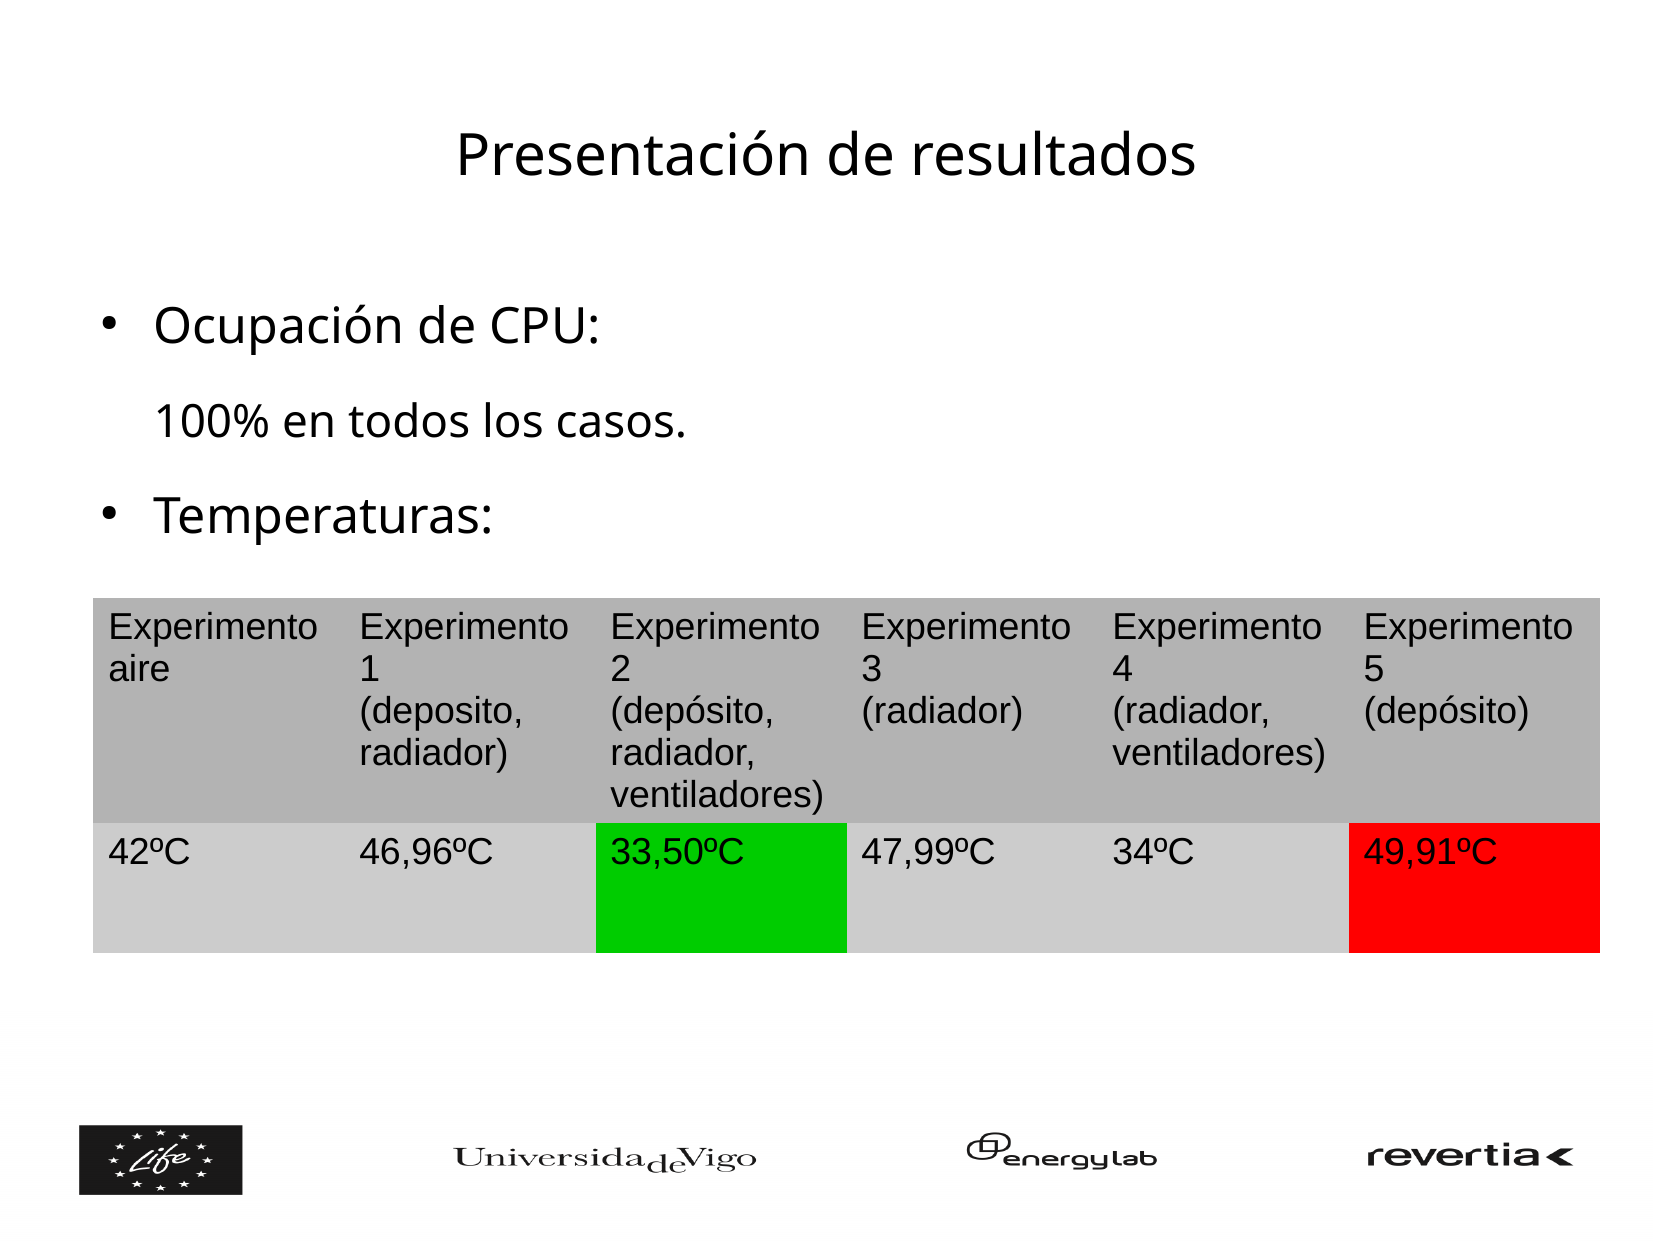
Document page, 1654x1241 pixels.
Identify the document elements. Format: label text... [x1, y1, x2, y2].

table_cell 33,50ºC [596, 823, 847, 953]
table_header Experimento 2 (depósito, radiador, ventiladores) [596, 598, 847, 823]
table_header Experimento aire [93, 598, 345, 823]
table_cell 49,91ºC [1349, 823, 1600, 953]
table_cell 46,96ºC [345, 823, 596, 953]
list Ocupación de CPU: 100% en todos los casos. Temperaturas: [82, 290, 1571, 1010]
table_header Experimento 5 (depósito) [1349, 598, 1600, 823]
table_cell 47,99ºC [847, 823, 1098, 953]
table_header Experimento 3 (radiador) [847, 598, 1098, 823]
table_cell 34ºC [1098, 823, 1349, 953]
table_header Experimento 1 (deposito, radiador) [345, 598, 596, 823]
picture [0, 1009, 1654, 1241]
table_header Experimento 4 (radiador, ventiladores) [1098, 598, 1349, 823]
table_cell 42ºC [93, 823, 345, 953]
title Presentación de resultados [82, 49, 1571, 257]
